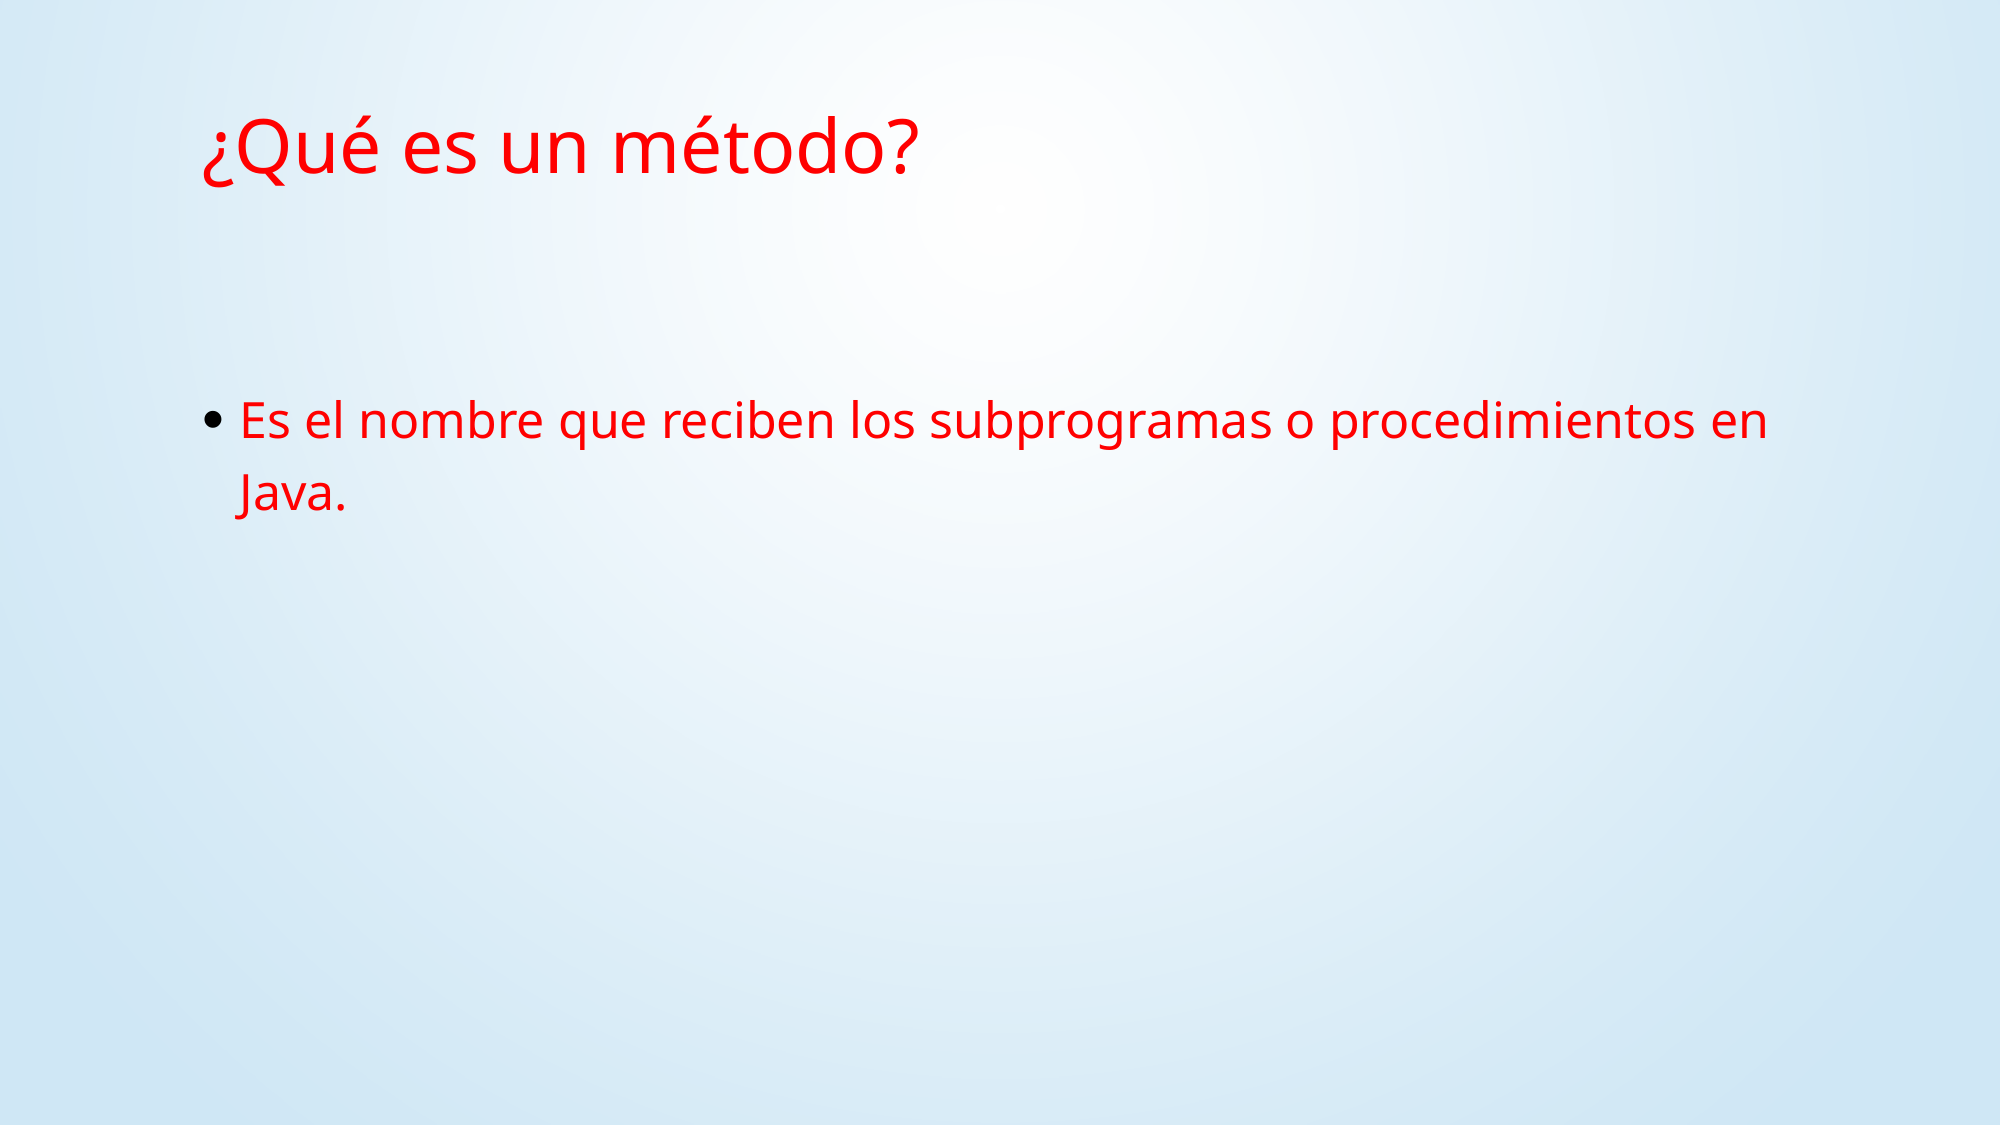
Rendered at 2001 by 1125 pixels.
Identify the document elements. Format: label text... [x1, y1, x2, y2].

title ¿Qué es un método? [187, 101, 1813, 344]
list Es el nombre que reciben los subprogramas o procedimientos en Java. [187, 369, 1813, 950]
picture [0, 0, 2000, 1125]
